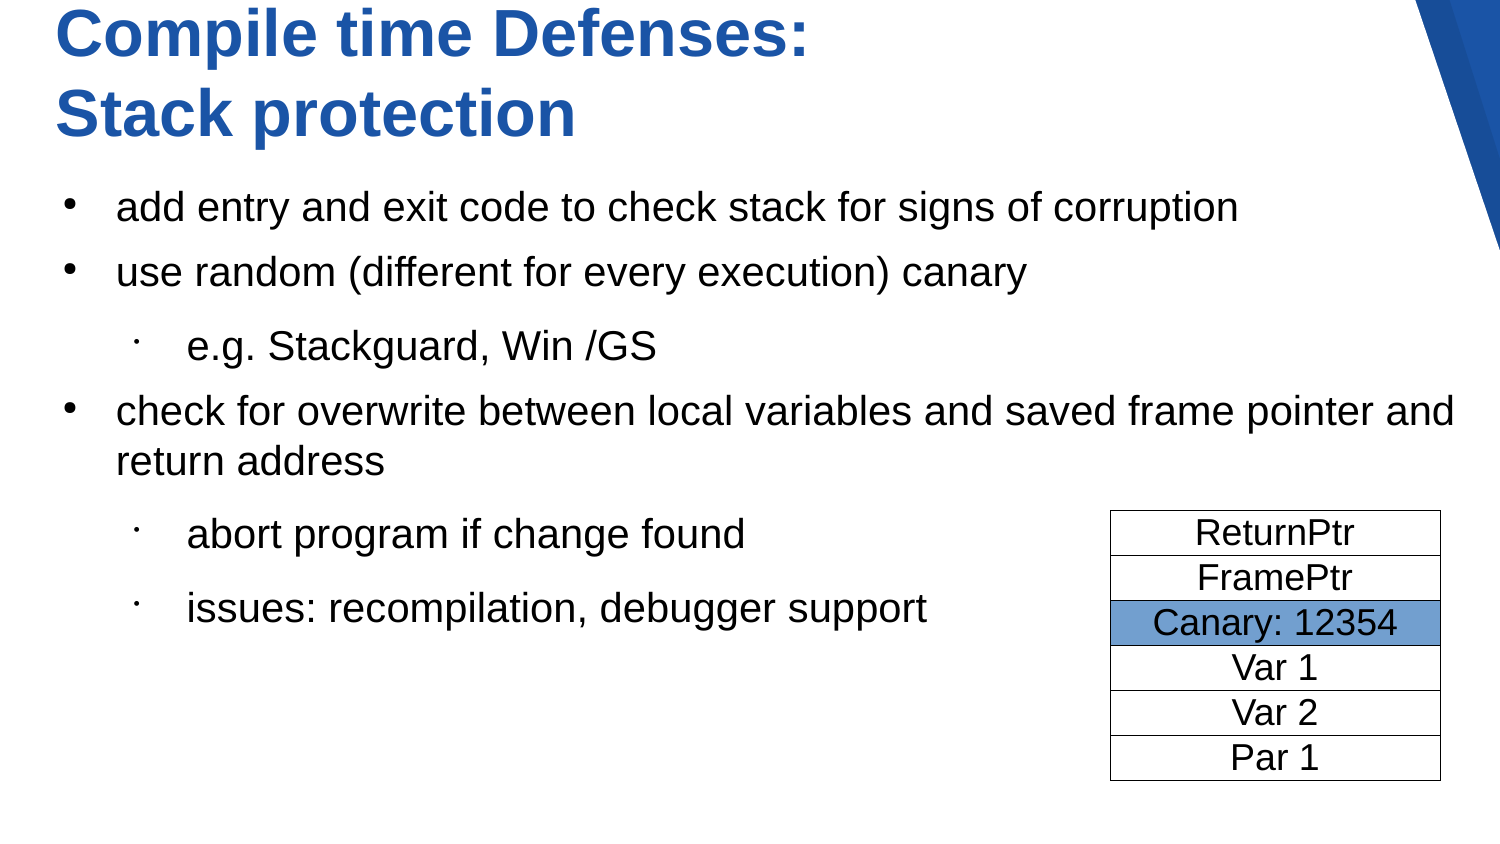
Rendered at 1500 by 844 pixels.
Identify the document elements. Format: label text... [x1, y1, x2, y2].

text_box FramePtr [1110, 555, 1441, 601]
list add entry and exit code to check stack for signs of corruption use random (different for every execution) canary e.g. Stackguard, Win /GS check for overwrite between local variables and saved frame pointer and return address abort program if change found issues: recompilation, debugger support [30, 165, 1486, 710]
text_box Canary: 12354 [1110, 601, 1441, 646]
title Compile time Defenses: Stack protection [40, 97, 1306, 166]
text_box Par 1 [1110, 735, 1441, 781]
text_box ReturnPtr [1110, 510, 1441, 555]
text_box Var 2 [1110, 690, 1441, 735]
text_box Var 1 [1110, 646, 1441, 690]
